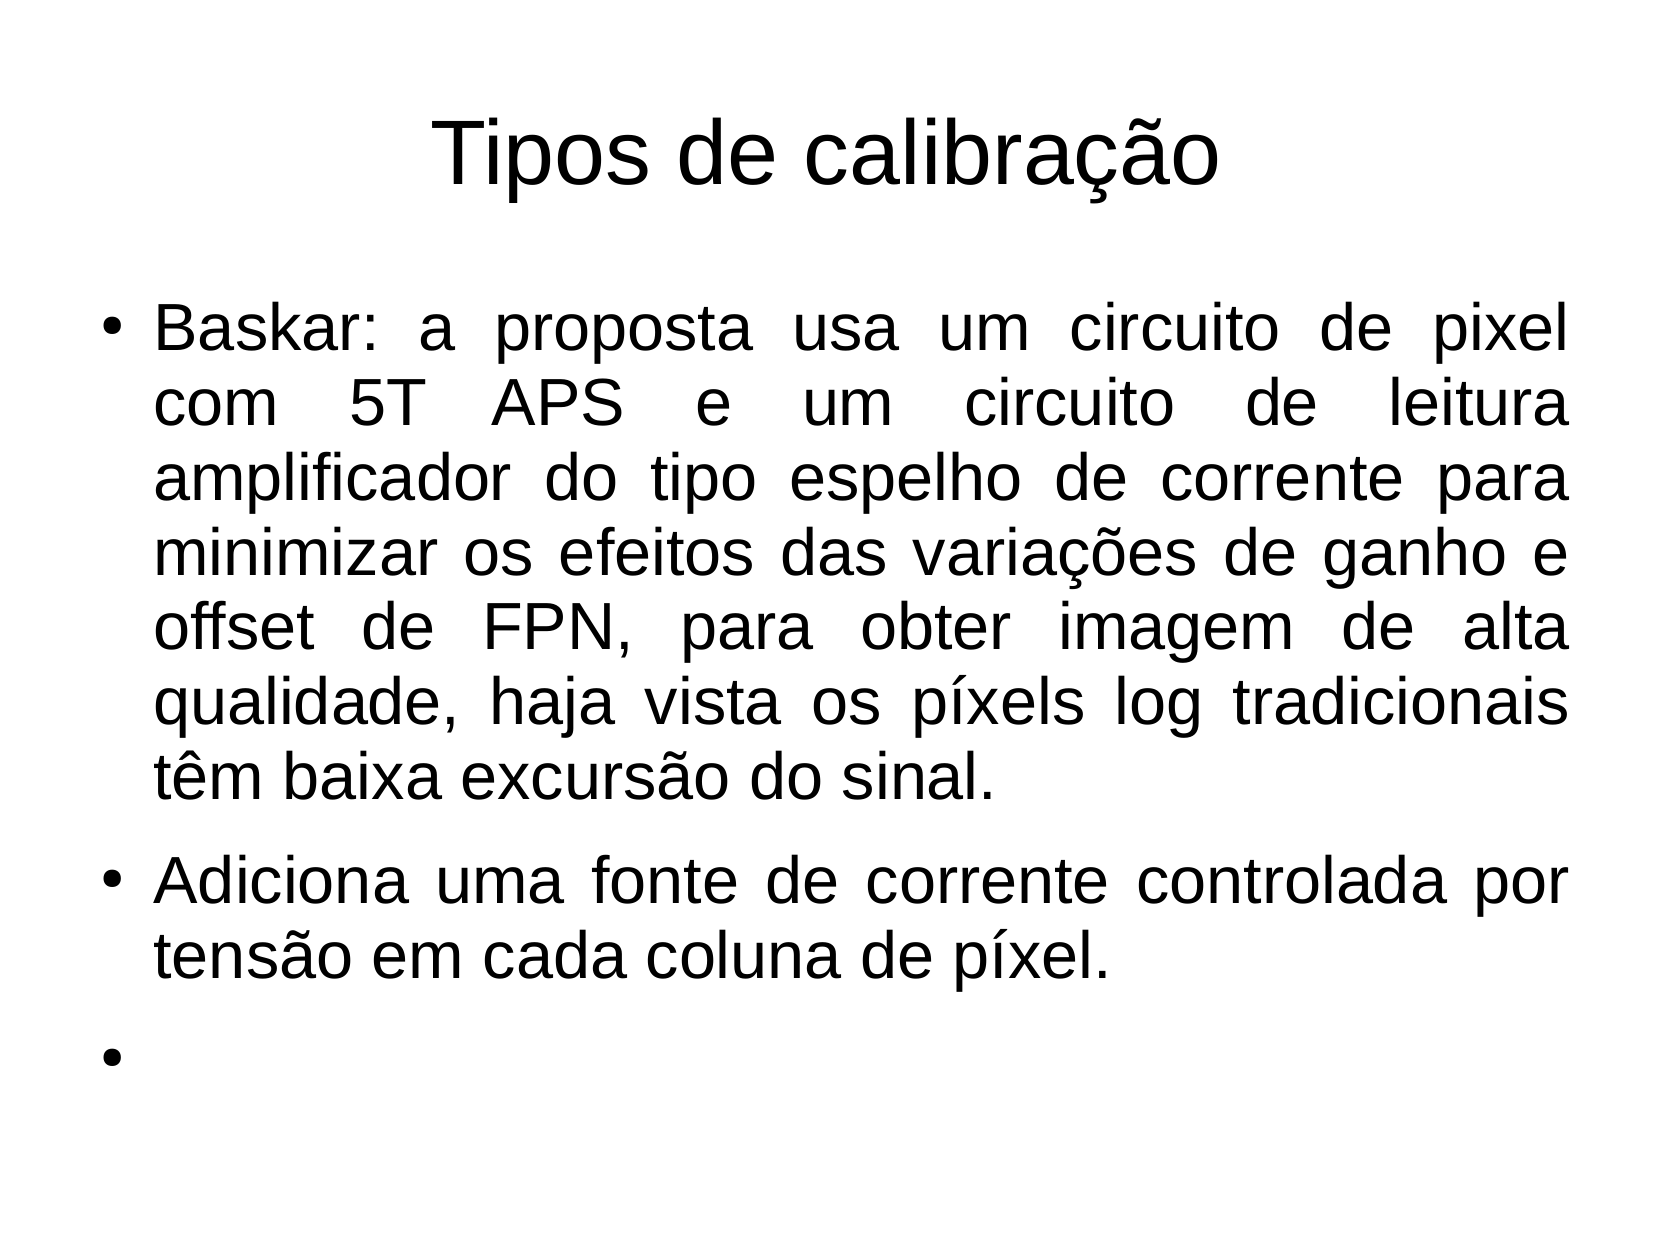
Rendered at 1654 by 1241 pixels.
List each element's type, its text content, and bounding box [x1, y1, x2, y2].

list Baskar: a proposta usa um circuito de pixel com 5T APS e um circuito de leitura amplificador do tipo espelho de corrente para minimizar os efeitos das variações de ganho e offset de FPN, para obter imagem de alta qualidade, haja vista os píxels log tradicionais têm baixa excursão do sinal. Adiciona uma fonte de corrente controlada por tensão em cada coluna de píxel. [82, 290, 1571, 1010]
title Tipos de calibração [82, 49, 1571, 257]
